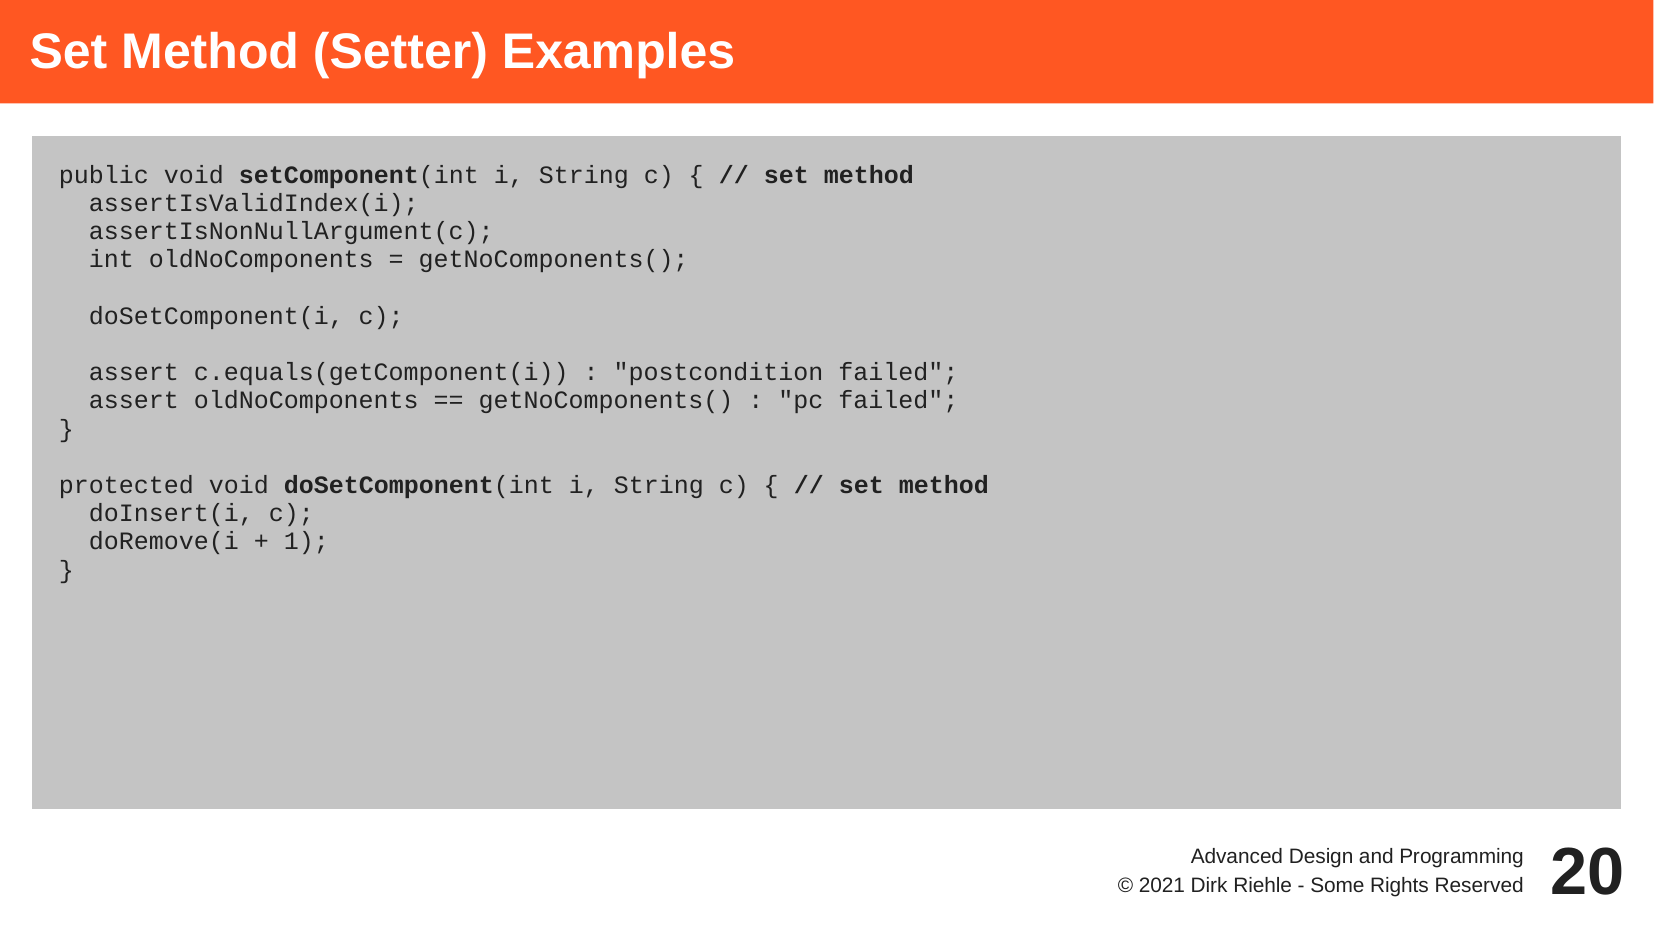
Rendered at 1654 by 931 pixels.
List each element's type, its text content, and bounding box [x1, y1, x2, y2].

title Set Method (Setter) Examples [0, 0, 1654, 104]
list public void setComponent(int i, String c) { // set method assertIsValidIndex(i); assertIsNonNullArgument(c); int oldNoComponents = getNoComponents(); doSetComponent(i, c); assert c.equals(getComponent(i)) : "postcondition failed"; assert oldNoComponents == getNoComponents() : "pc failed"; } protected void doSetComponent(int i, String c) { // set method doInsert(i, c); doRemove(i + 1); } [29, 132, 1625, 813]
